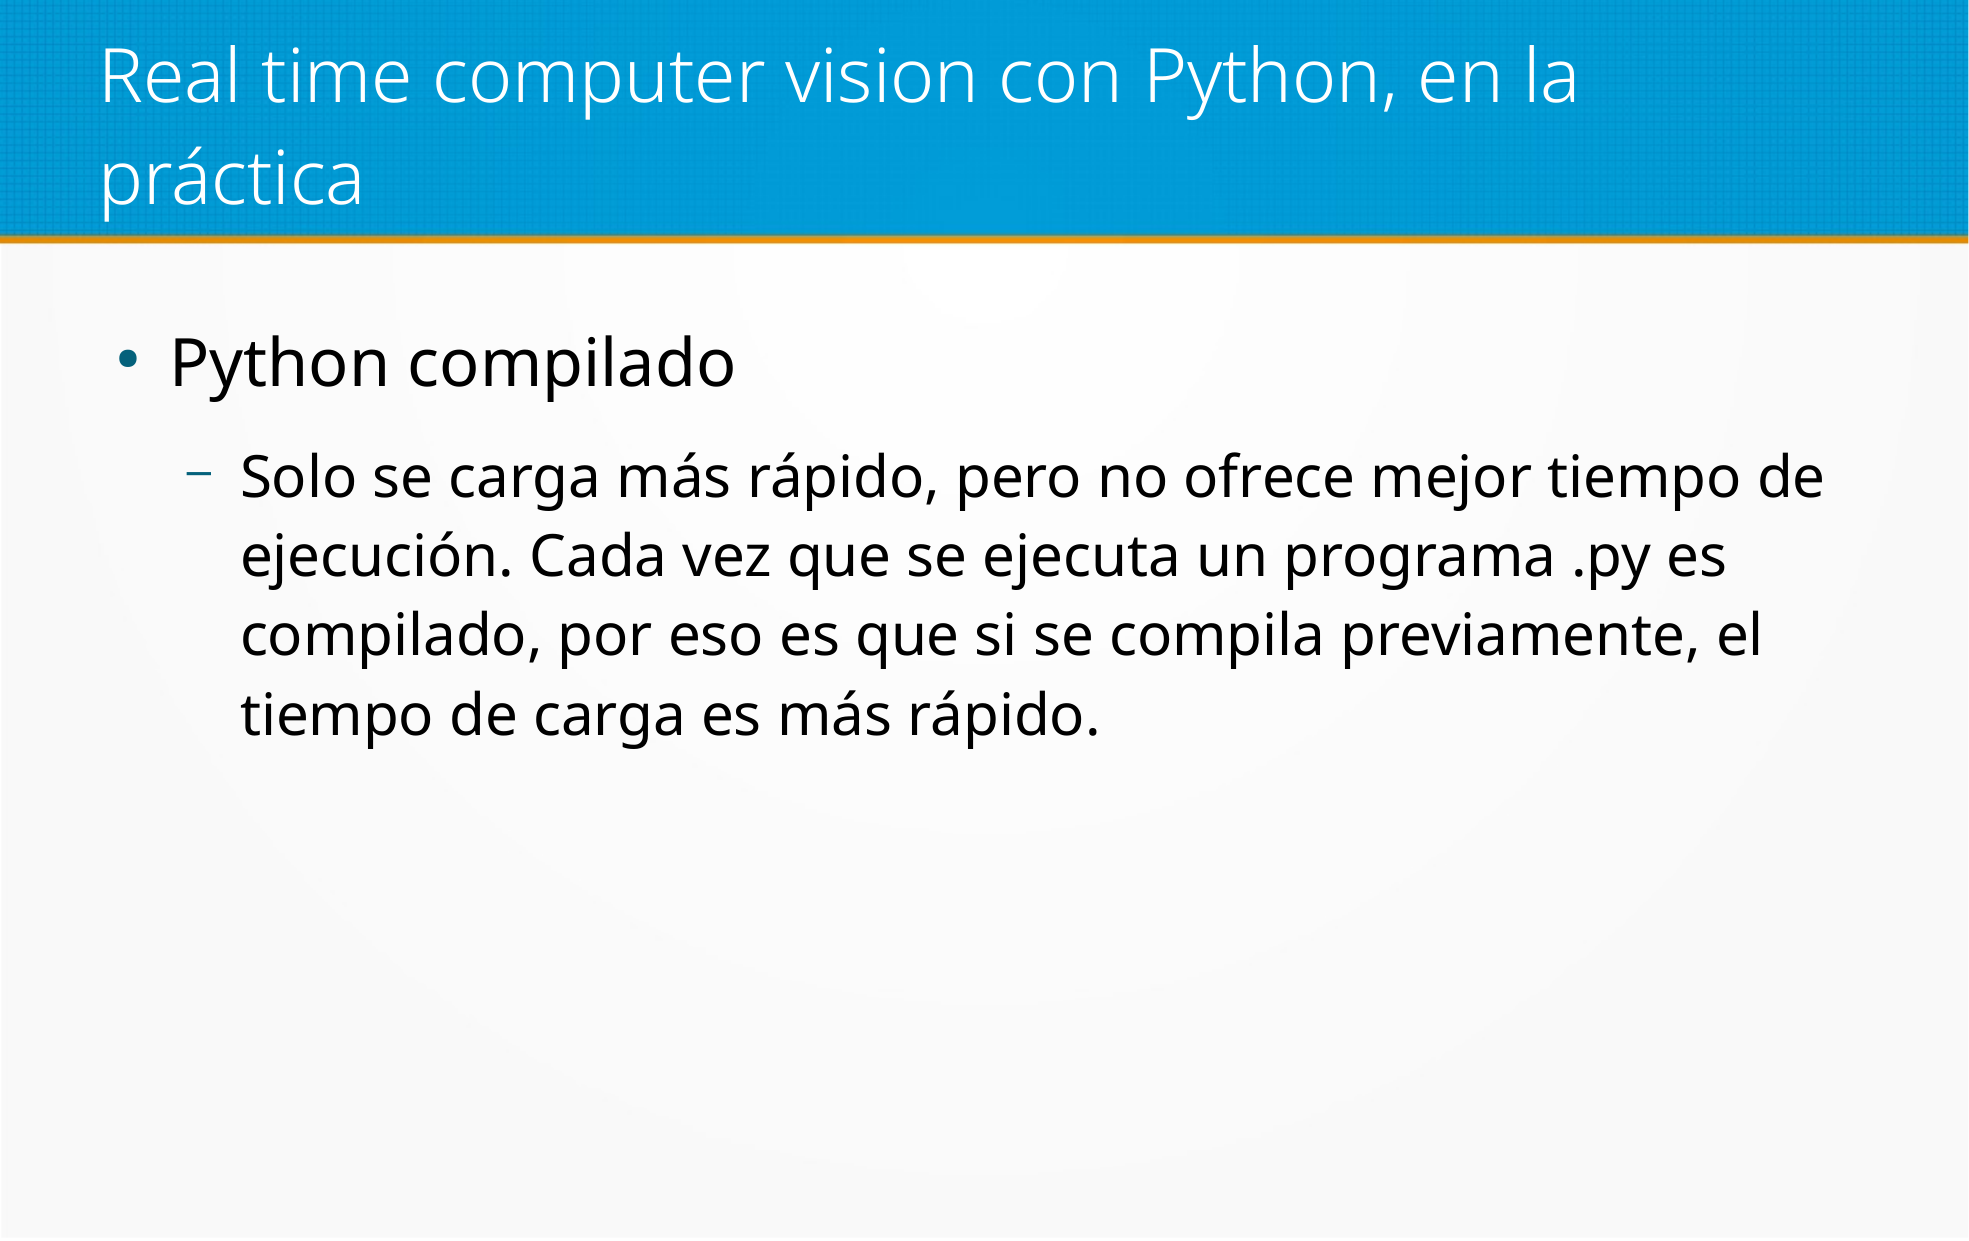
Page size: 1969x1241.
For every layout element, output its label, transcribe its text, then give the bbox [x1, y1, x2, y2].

picture [0, 233, 1969, 1241]
title Real time computer vision con Python, en la práctica [98, 19, 1870, 227]
list Python compilado Solo se carga más rápido, pero no ofrece mejor tiempo de ejecución. Cada vez que se ejecuta un programa .py es compilado, por eso es que si se compila previamente, el tiempo de carga es más rápido. [98, 315, 1861, 1081]
